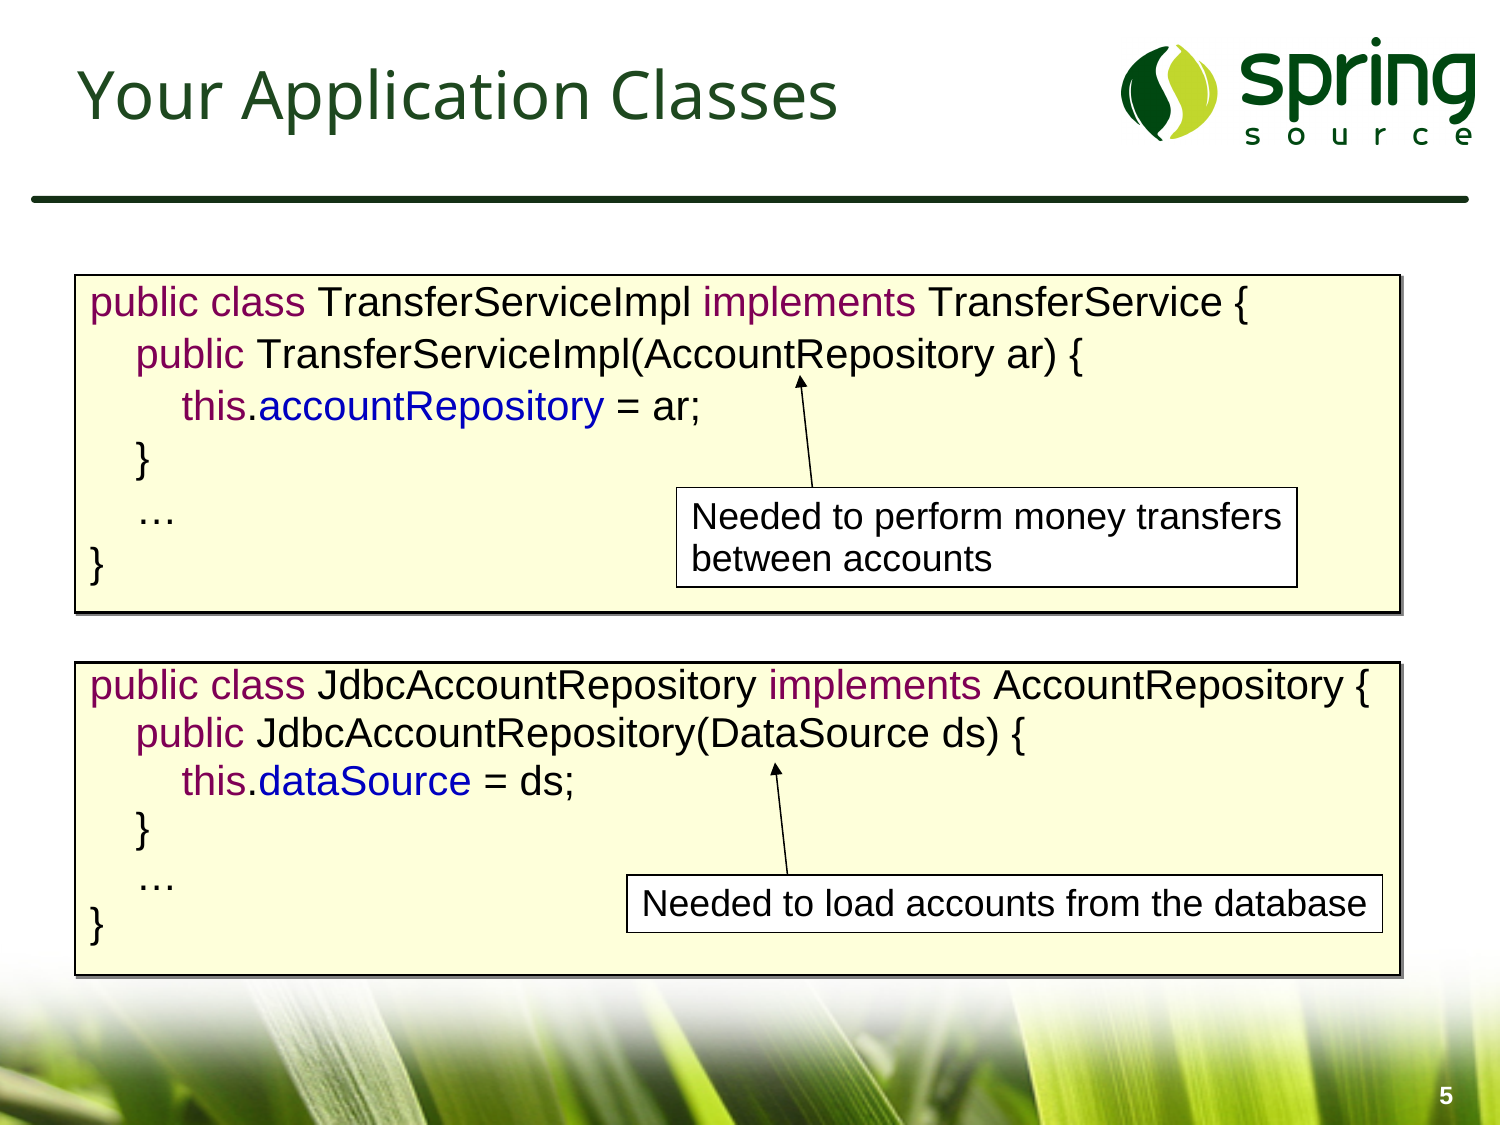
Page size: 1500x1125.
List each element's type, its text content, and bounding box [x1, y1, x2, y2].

text_box Needed to perform money transfers between accounts [676, 487, 1298, 587]
picture [0, 944, 1500, 1125]
list public class TransferServiceImpl implements TransferService { public TransferServiceImpl(AccountRepository ar) { this.accountRepository = ar; } … } [74, 274, 1400, 613]
title Your Application Classes [62, 0, 1375, 188]
text_box Needed to load accounts from the database [626, 875, 1383, 933]
text_box public class JdbcAccountRepository implements AccountRepository { public JdbcAccountRepository(DataSource ds) { this.dataSource = ds; } … } [74, 662, 1400, 976]
picture [1375, 37, 1475, 145]
